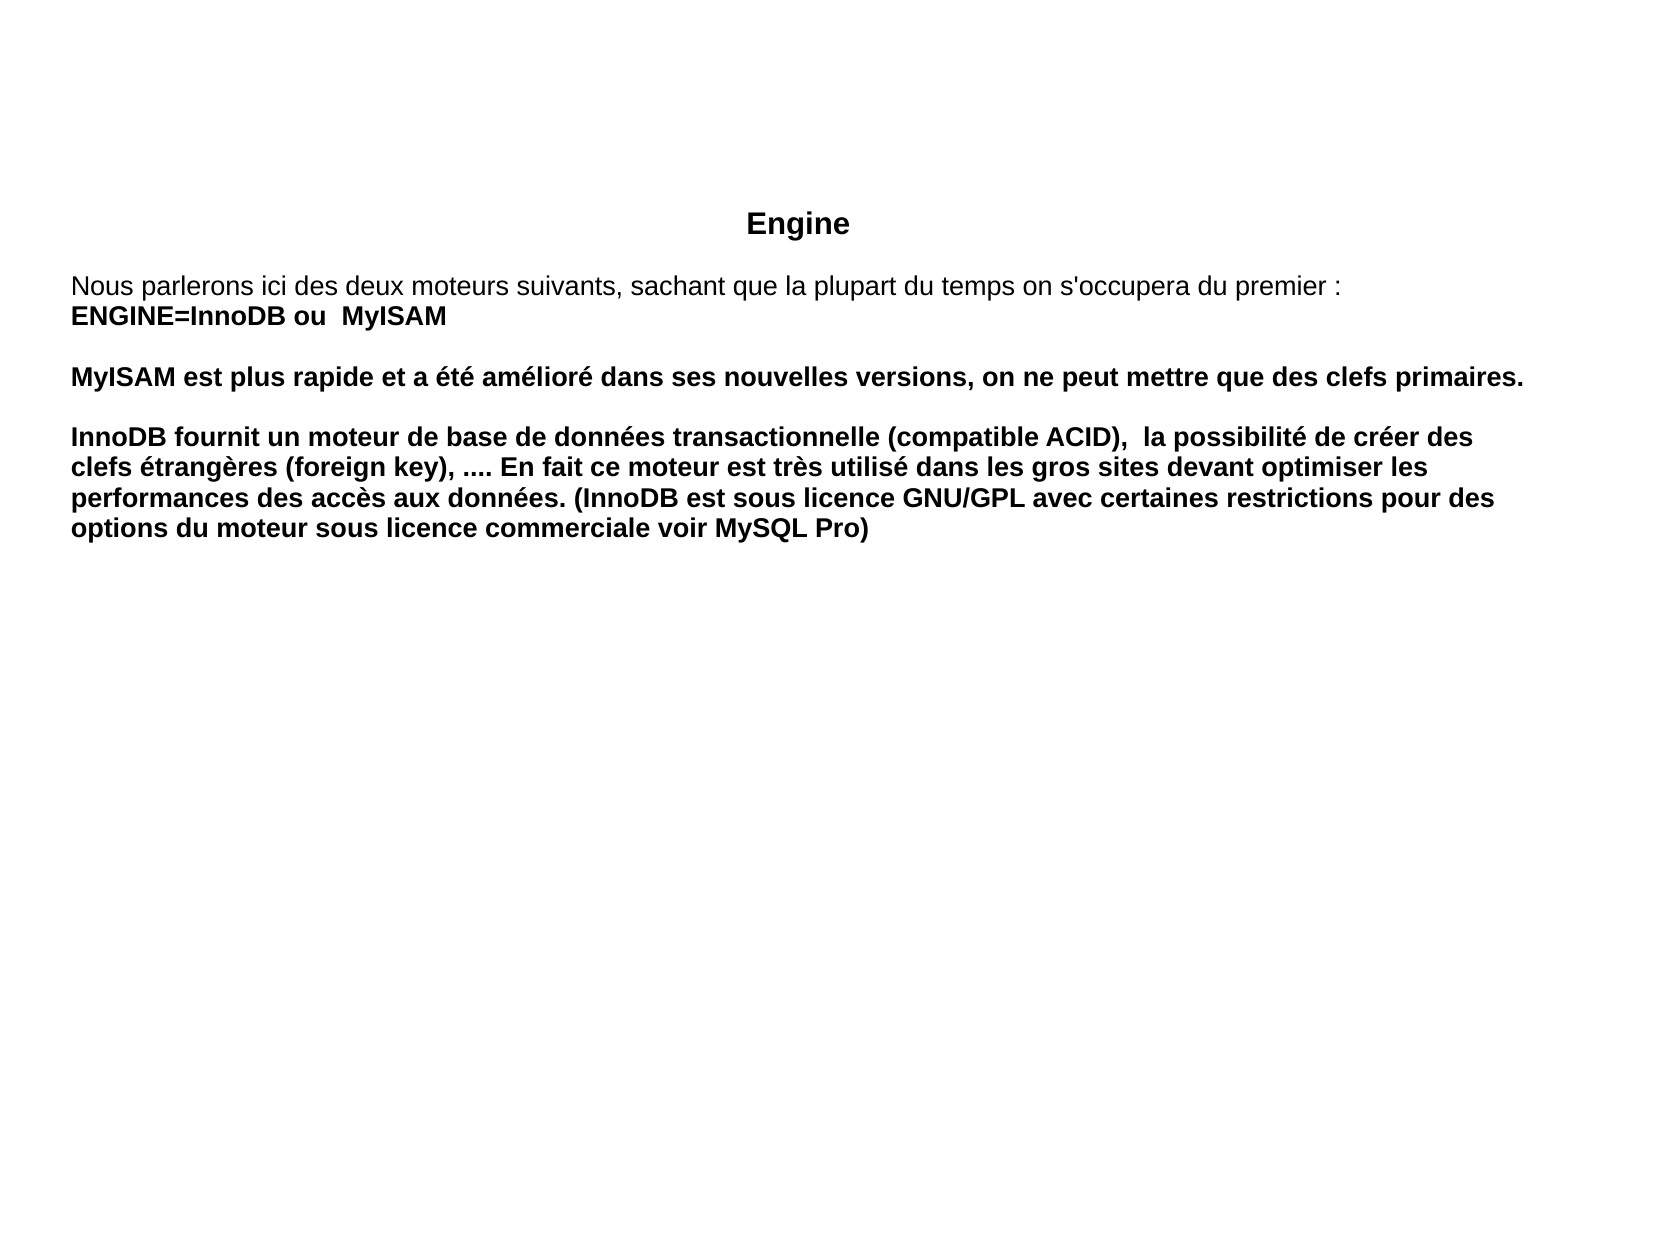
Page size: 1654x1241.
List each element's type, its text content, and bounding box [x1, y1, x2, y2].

subtitle Engine Nous parlerons ici des deux moteurs suivants, sachant que la plupart du temps on s'occupera du premier : ENGINE=InnoDB ou MyISAM MyISAM est plus rapide et a été amélioré dans ses nouvelles versions, on ne peut mettre que des clefs primaires. InnoDB fournit un moteur de base de données transactionnelle (compatible ACID), la possibilité de créer des clefs étrangères (foreign key), .... En fait ce moteur est très utilisé dans les gros sites devant optimiser les performances des accès aux données. (InnoDB est sous licence GNU/GPL avec certaines restrictions pour des options du moteur sous licence commerciale voir MySQL Pro) [70, 60, 1526, 780]
